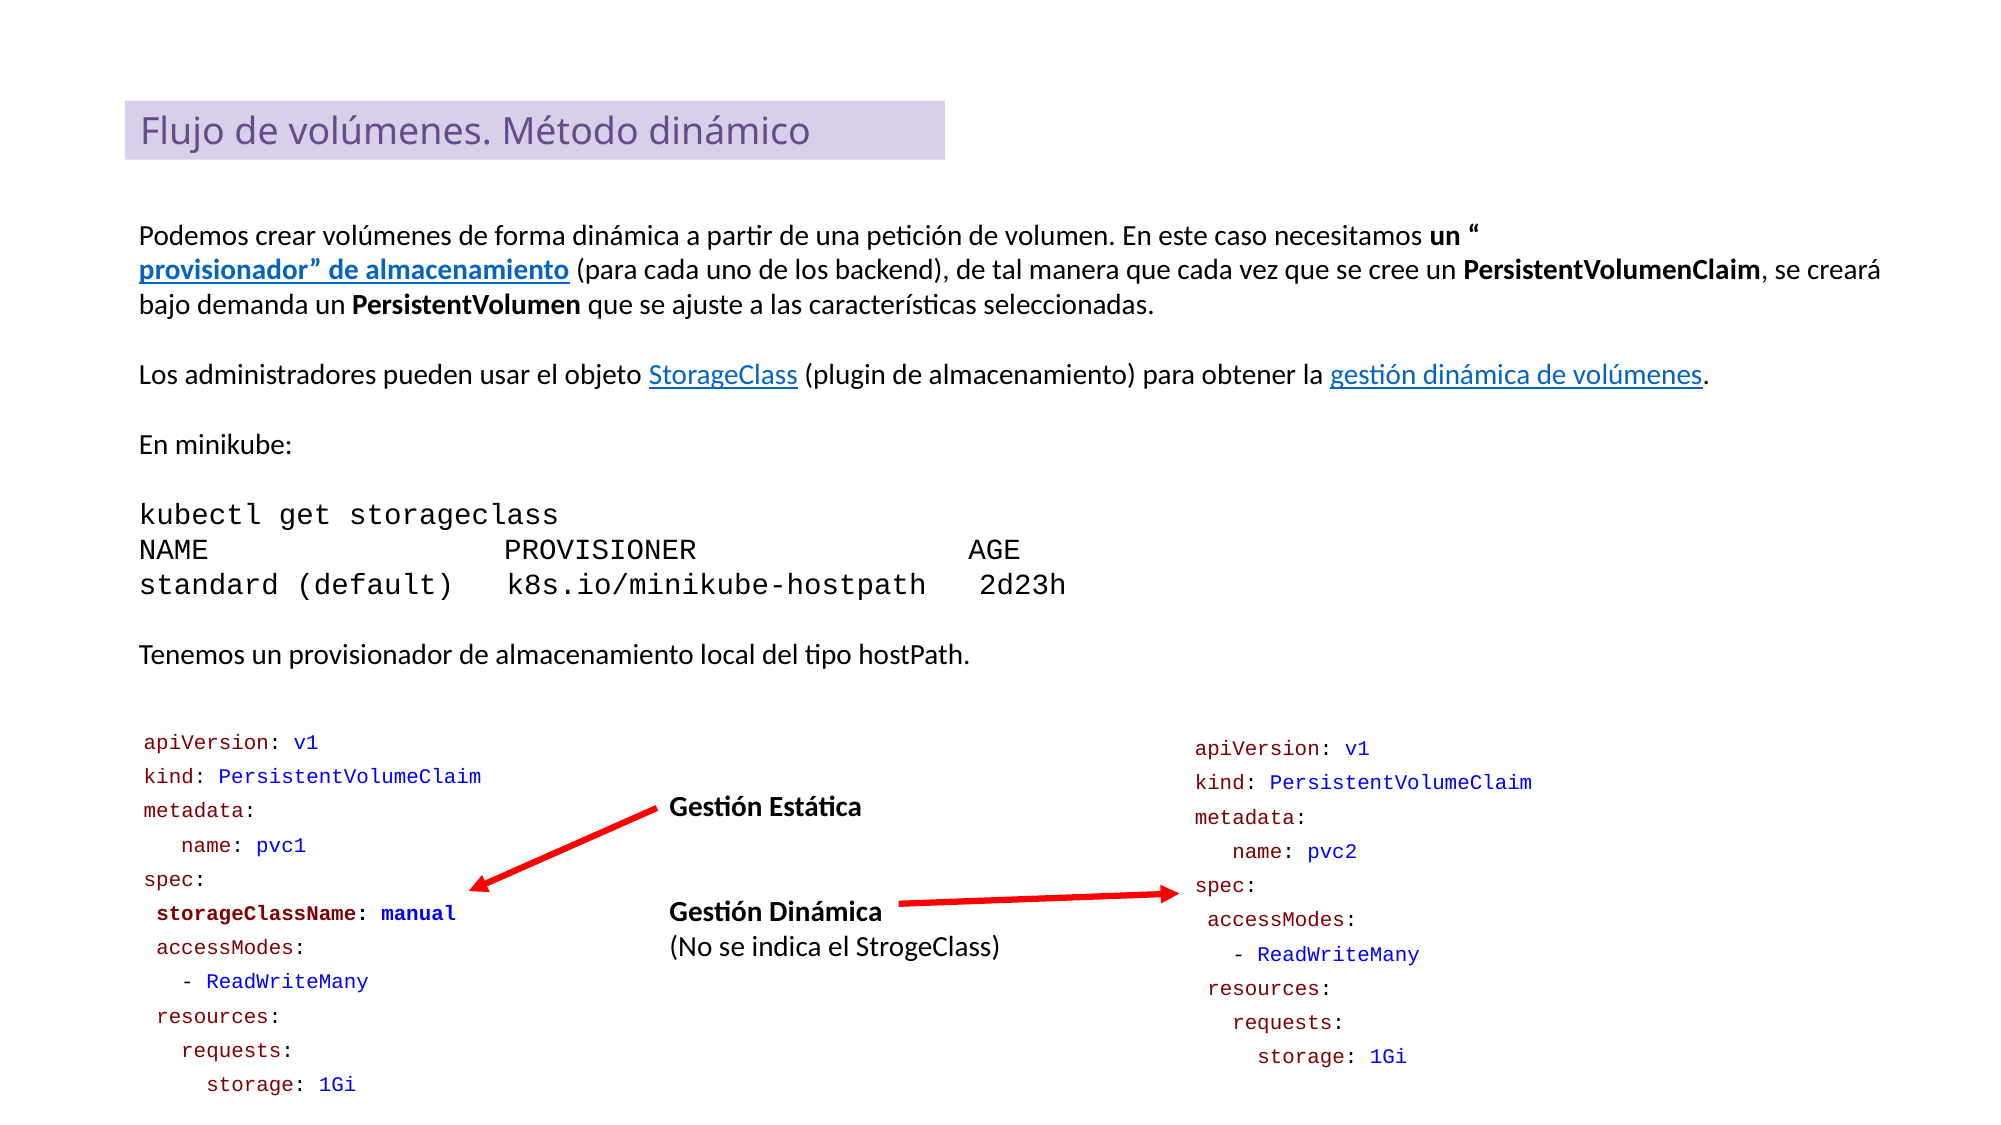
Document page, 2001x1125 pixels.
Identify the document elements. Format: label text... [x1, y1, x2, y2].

text_box apiVersion: v1 kind: PersistentVolumeClaim metadata: name: pvc1 spec: storageClassName: manual accessModes: - ReadWriteMany resources: requests: storage: 1Gi [128, 704, 1085, 1070]
text_box Podemos crear volúmenes de forma dinámica a partir de una petición de volumen. En este caso necesitamos un “provisionador” de almacenamiento (para cada uno de los backend), de tal manera que cada vez que se cree un PersistentVolumenClaim, se creará bajo demanda un PersistentVolumen que se ajuste a las características seleccionadas. Los administradores pueden usar el objeto StorageClass (plugin de almacenamiento) para obtener la gestión dinámica de volúmenes. En minikube: kubectl get storageclass NAME PROVISIONER AGE standard (default) k8s.io/minikube-hostpath 2d23h Tenemos un provisionador de almacenamiento local del tipo hostPath. [123, 200, 1905, 675]
text_box apiVersion: v1 kind: PersistentVolumeClaim metadata: name: pvc2 spec: accessModes: - ReadWriteMany resources: requests: storage: 1Gi [1179, 710, 1590, 1076]
text_box Gestión Estática Gestión Dinámica (No se indica el StrogeClass) [654, 771, 1038, 950]
text_box Flujo de volúmenes. Método dinámico [124, 100, 945, 160]
